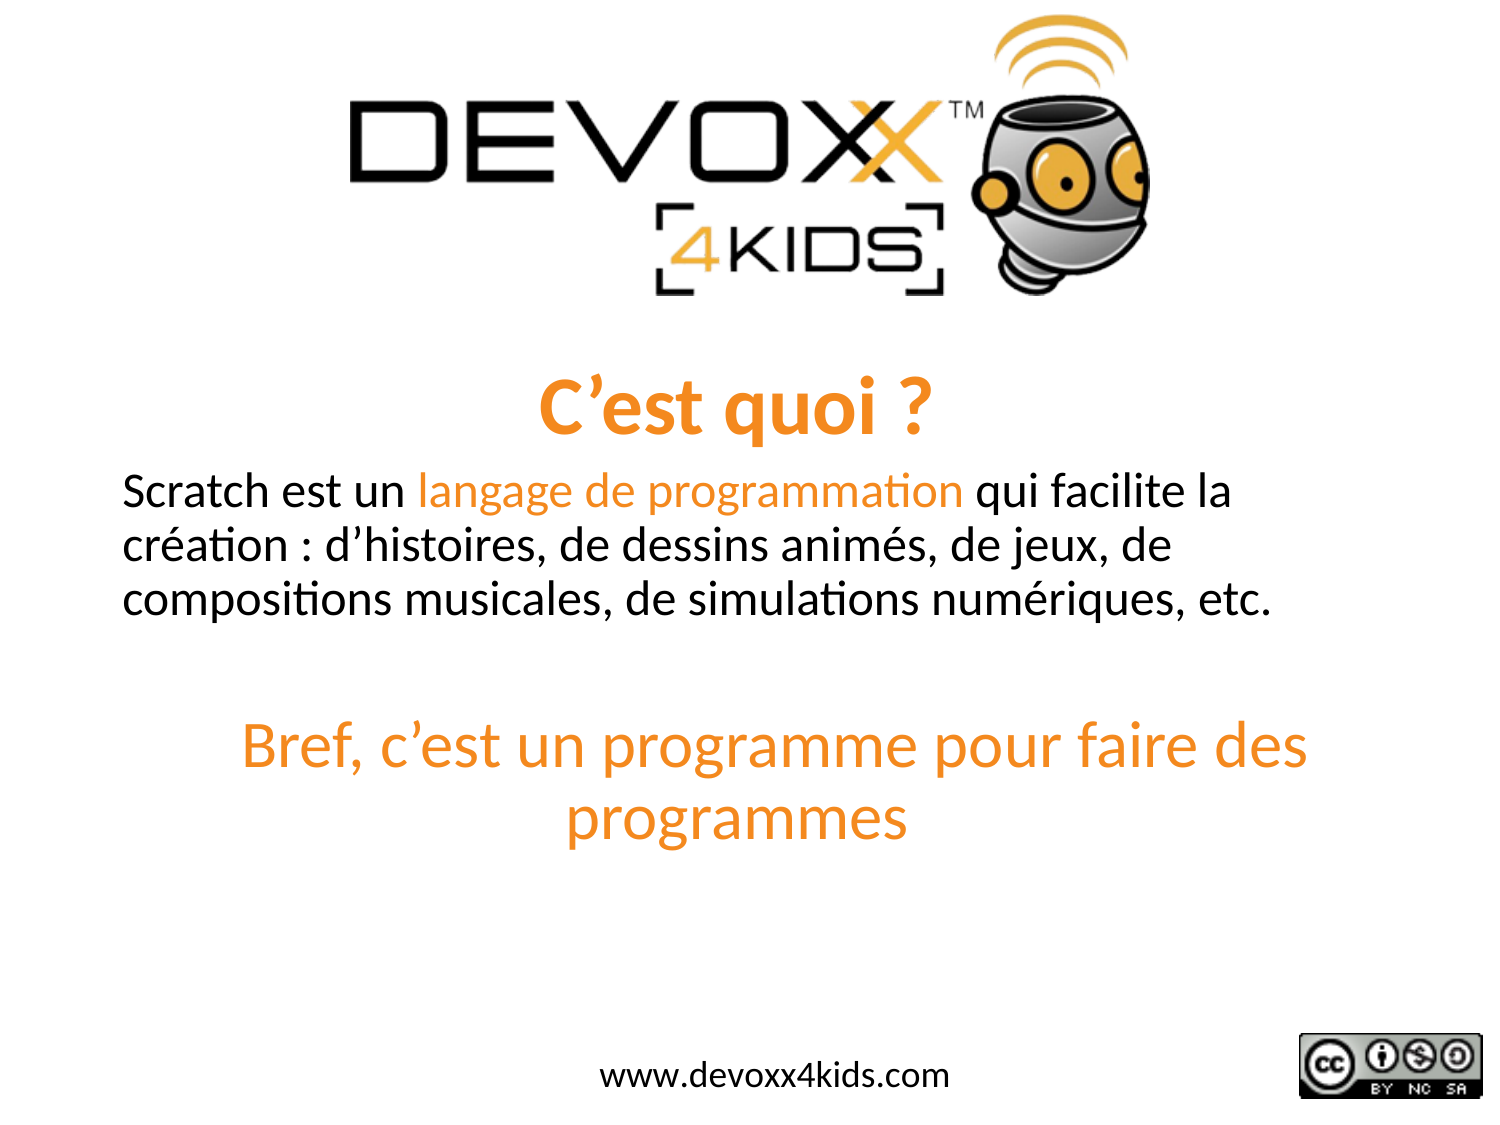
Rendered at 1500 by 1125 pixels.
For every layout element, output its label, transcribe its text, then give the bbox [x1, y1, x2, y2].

subtitle C’est quoi ? Scratch est un langage de programmation qui facilite la création : d’histoires, de dessins animés, de jeux, de compositions musicales, de simulations numériques, etc. Bref, c’est un programme pour faire des programmes [107, 354, 1368, 960]
picture [1299, 1033, 1483, 1099]
picture [350, 14, 1150, 296]
